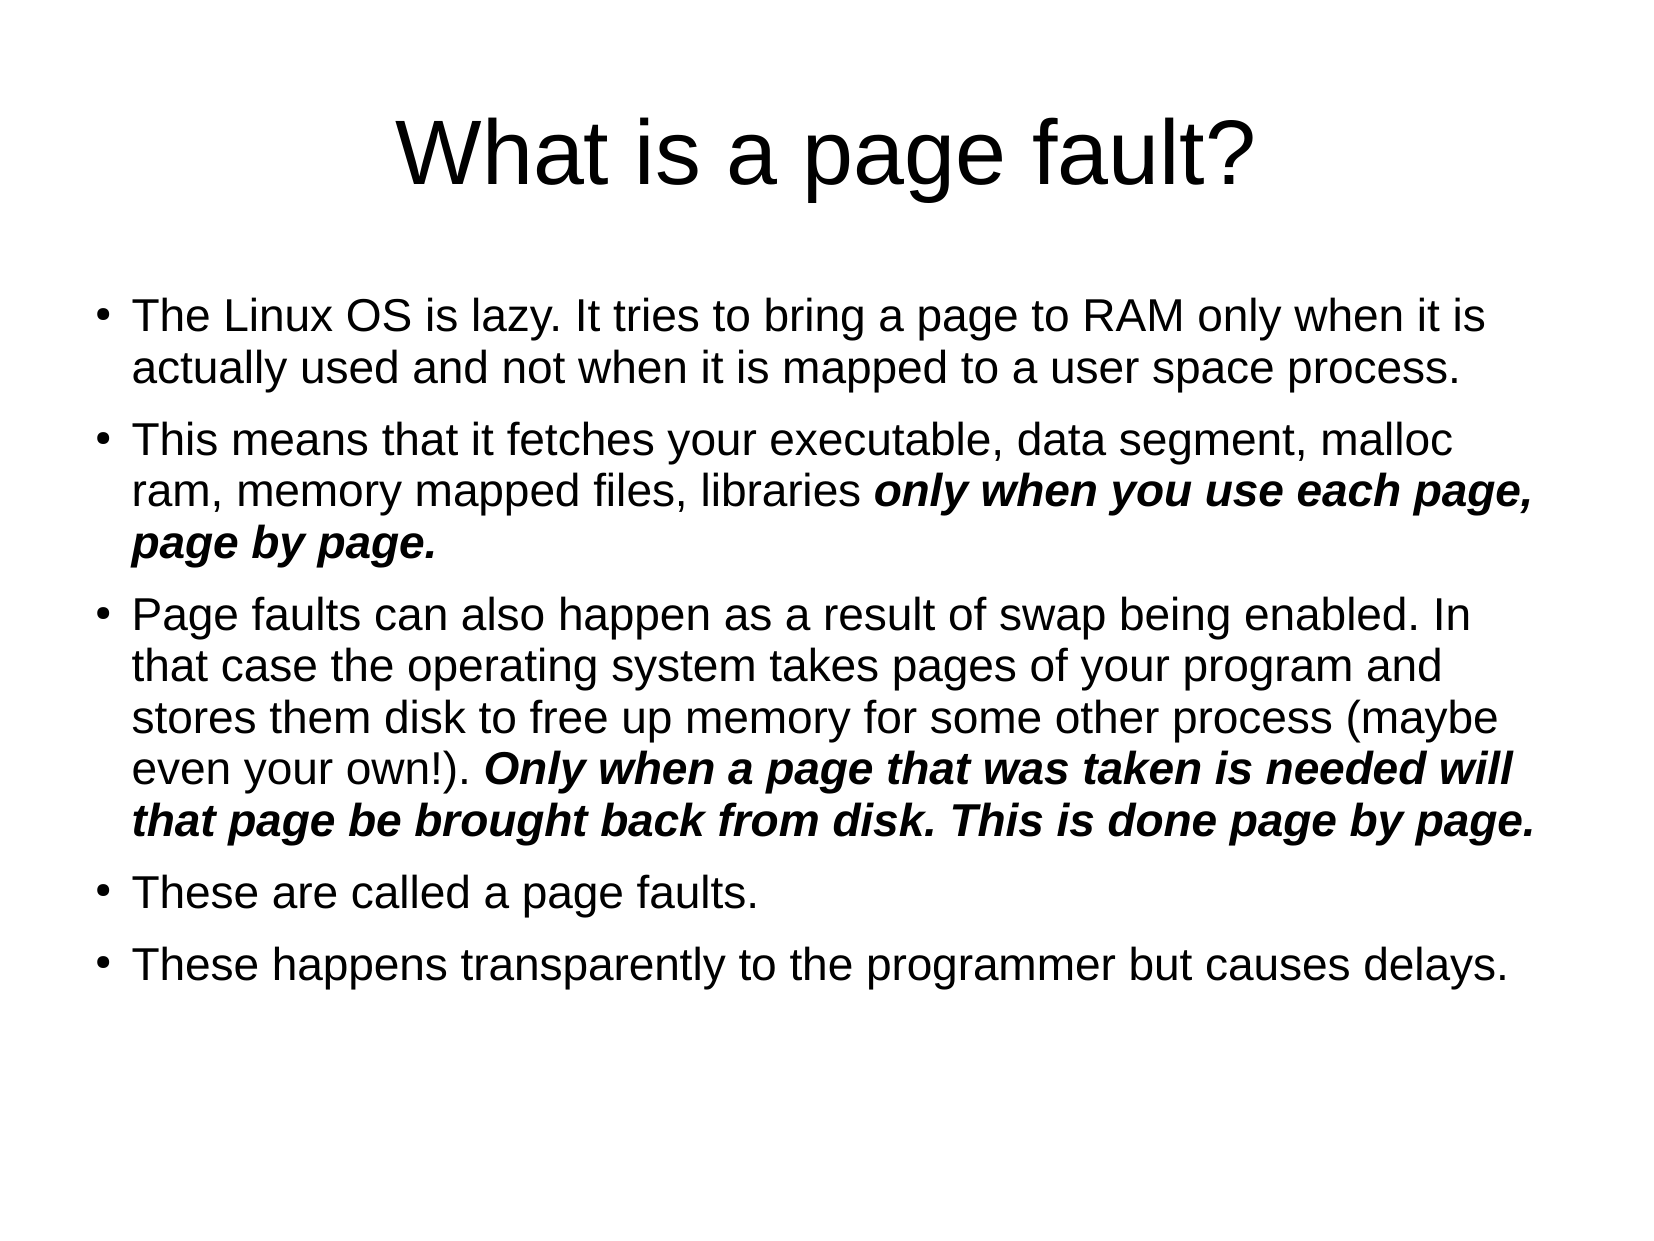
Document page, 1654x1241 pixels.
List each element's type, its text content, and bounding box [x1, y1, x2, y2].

title What is a page fault? [82, 49, 1571, 257]
list The Linux OS is lazy. It tries to bring a page to RAM only when it is actually used and not when it is mapped to a user space process. This means that it fetches your executable, data segment, malloc ram, memory mapped files, libraries only when you use each page, page by page. Page faults can also happen as a result of swap being enabled. In that case the operating system takes pages of your program and stores them disk to free up memory for some other process (maybe even your own!). Only when a page that was taken is needed will that page be brought back from disk. This is done page by page. These are called a page faults. These happens transparently to the programmer but causes delays. [82, 290, 1538, 1010]
